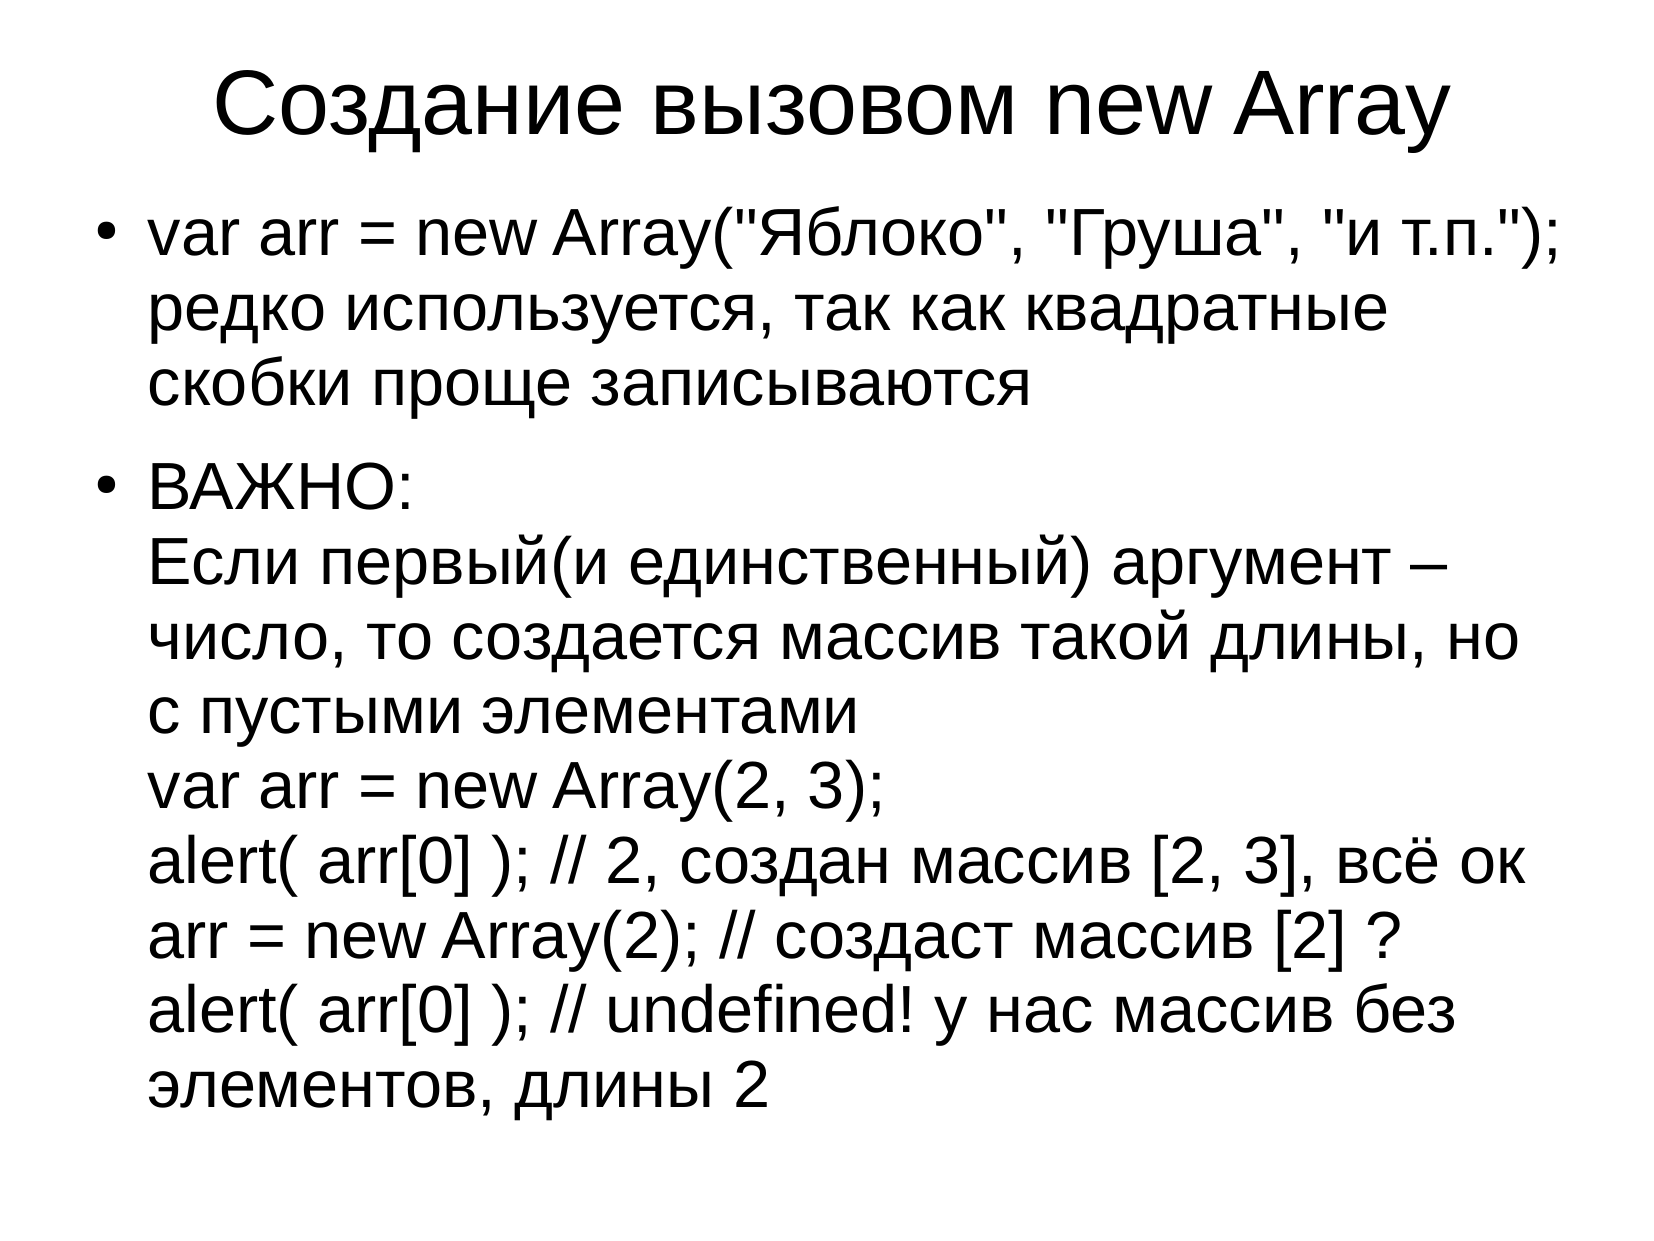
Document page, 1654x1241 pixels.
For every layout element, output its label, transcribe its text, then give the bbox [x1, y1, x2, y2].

title Создание вызовом new Array [88, 0, 1577, 207]
list var arr = new Array("Яблоко", "Груша", "и т.п."); редко используется, так как квадратные скобки проще записываются ВАЖНО: Если первый(и единственный) аргумент – число, то создается массив такой длины, но с пустыми элементами var arr = new Array(2, 3); alert( arr[0] ); // 2, создан массив [2, 3], всё ок arr = new Array(2); // создаст массив [2] ? alert( arr[0] ); // undefined! у нас массив без элементов, длины 2 [76, 195, 1565, 1123]
